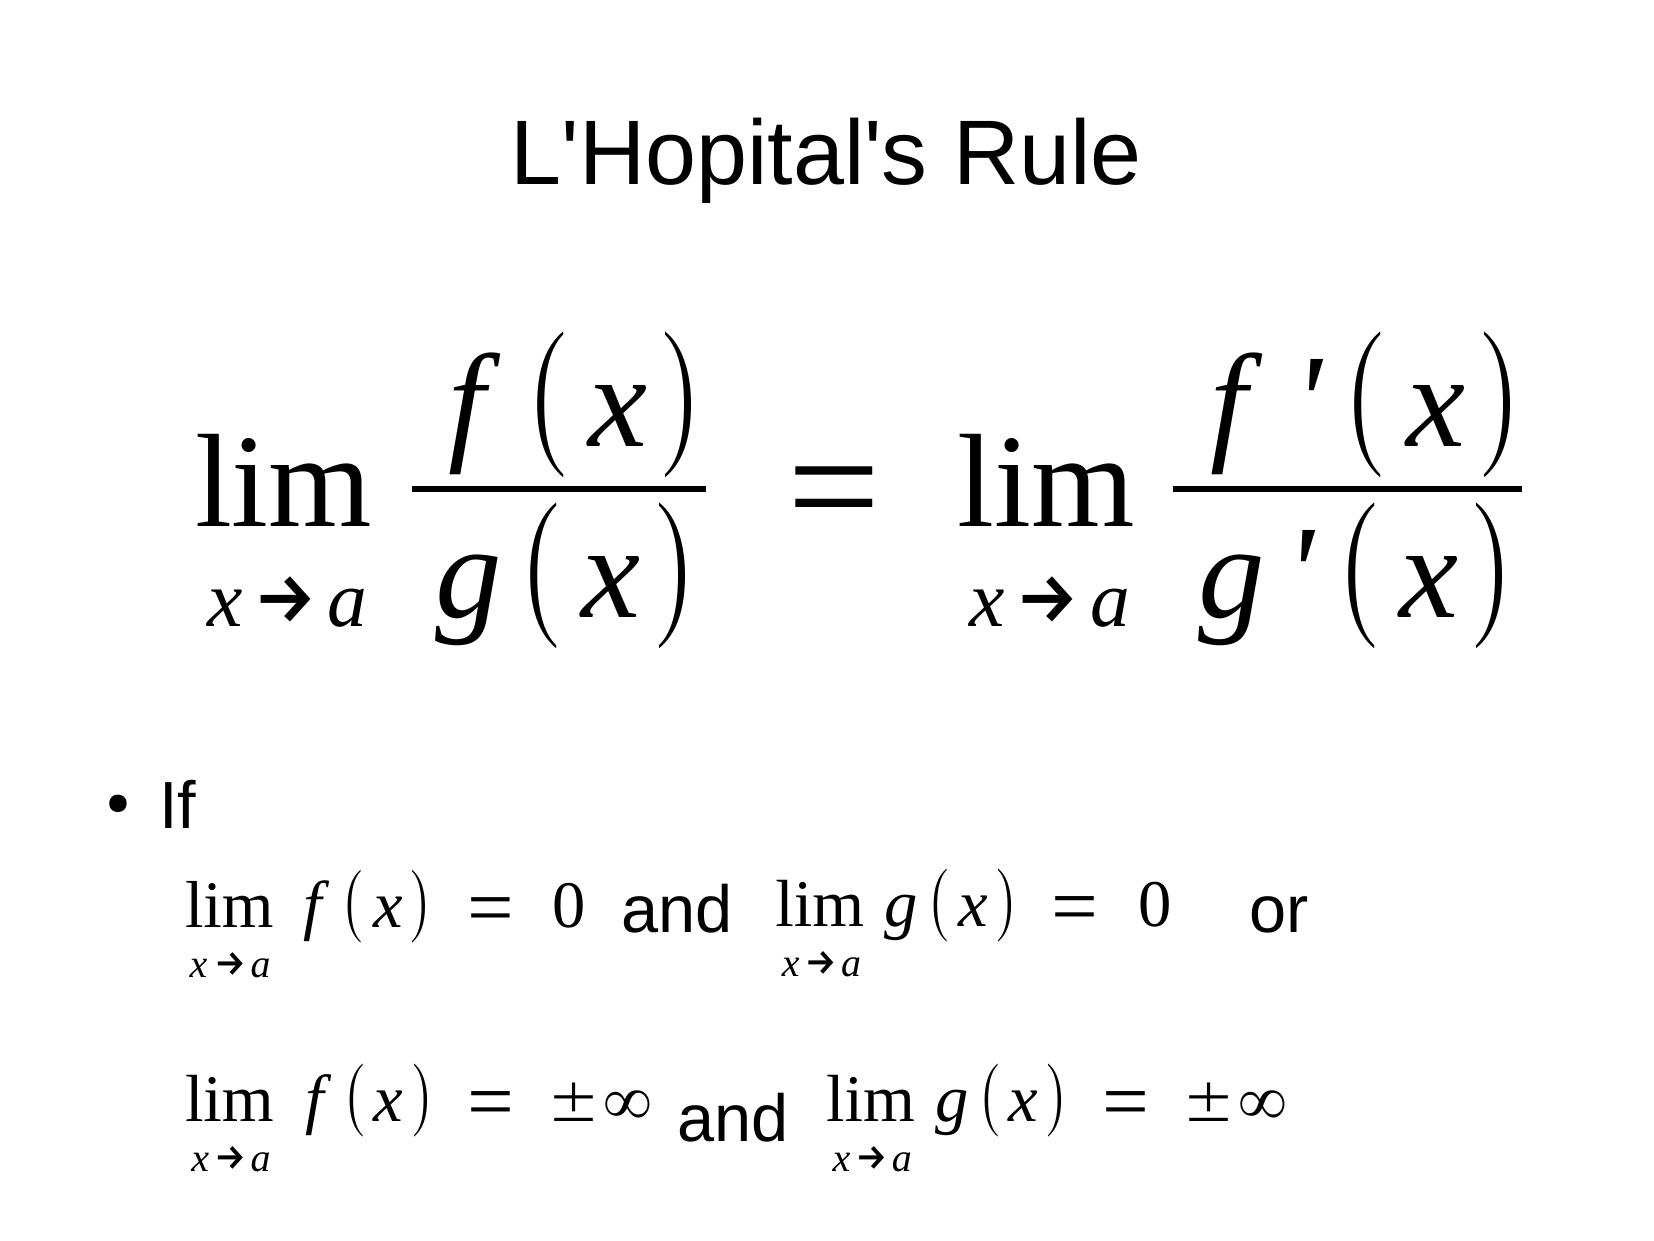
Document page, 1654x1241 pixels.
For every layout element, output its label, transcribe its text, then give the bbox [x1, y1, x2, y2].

chart [177, 1062, 658, 1182]
chart [818, 1062, 1293, 1182]
title L'Hopital's Rule [82, 49, 1571, 257]
chart [177, 868, 593, 987]
chart [187, 327, 1536, 650]
list If and or and [88, 767, 1577, 1156]
chart [767, 867, 1178, 987]
